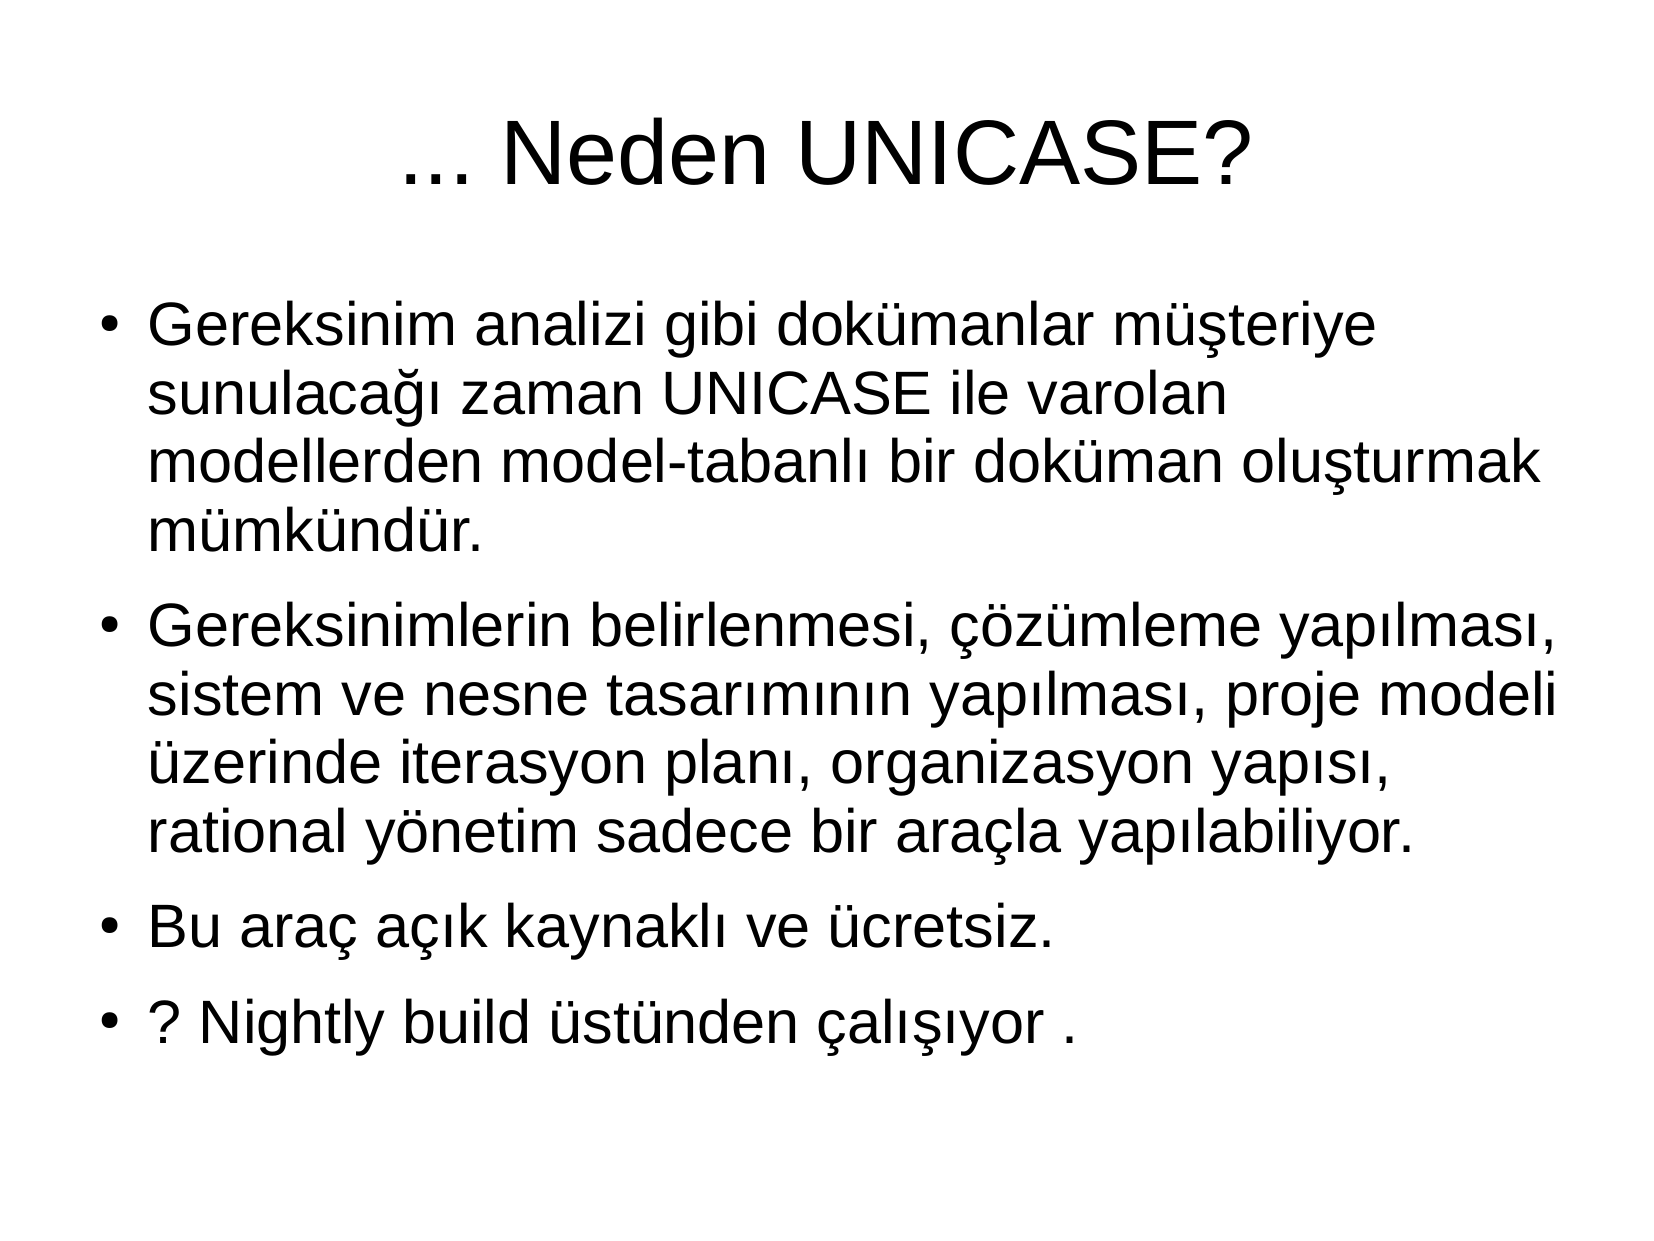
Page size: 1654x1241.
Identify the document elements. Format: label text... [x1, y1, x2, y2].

list Gereksinim analizi gibi dokümanlar müşteriye sunulacağı zaman UNICASE ile varolan modellerden model-tabanlı bir doküman oluşturmak mümkündür. Gereksinimlerin belirlenmesi, çözümleme yapılması, sistem ve nesne tasarımının yapılması, proje modeli üzerinde iterasyon planı, organizasyon yapısı, rational yönetim sadece bir araçla yapılabiliyor. Bu araç açık kaynaklı ve ücretsiz. ? Nightly build üstünden çalışıyor . [82, 290, 1571, 1109]
title ... Neden UNICASE? [82, 49, 1571, 257]
